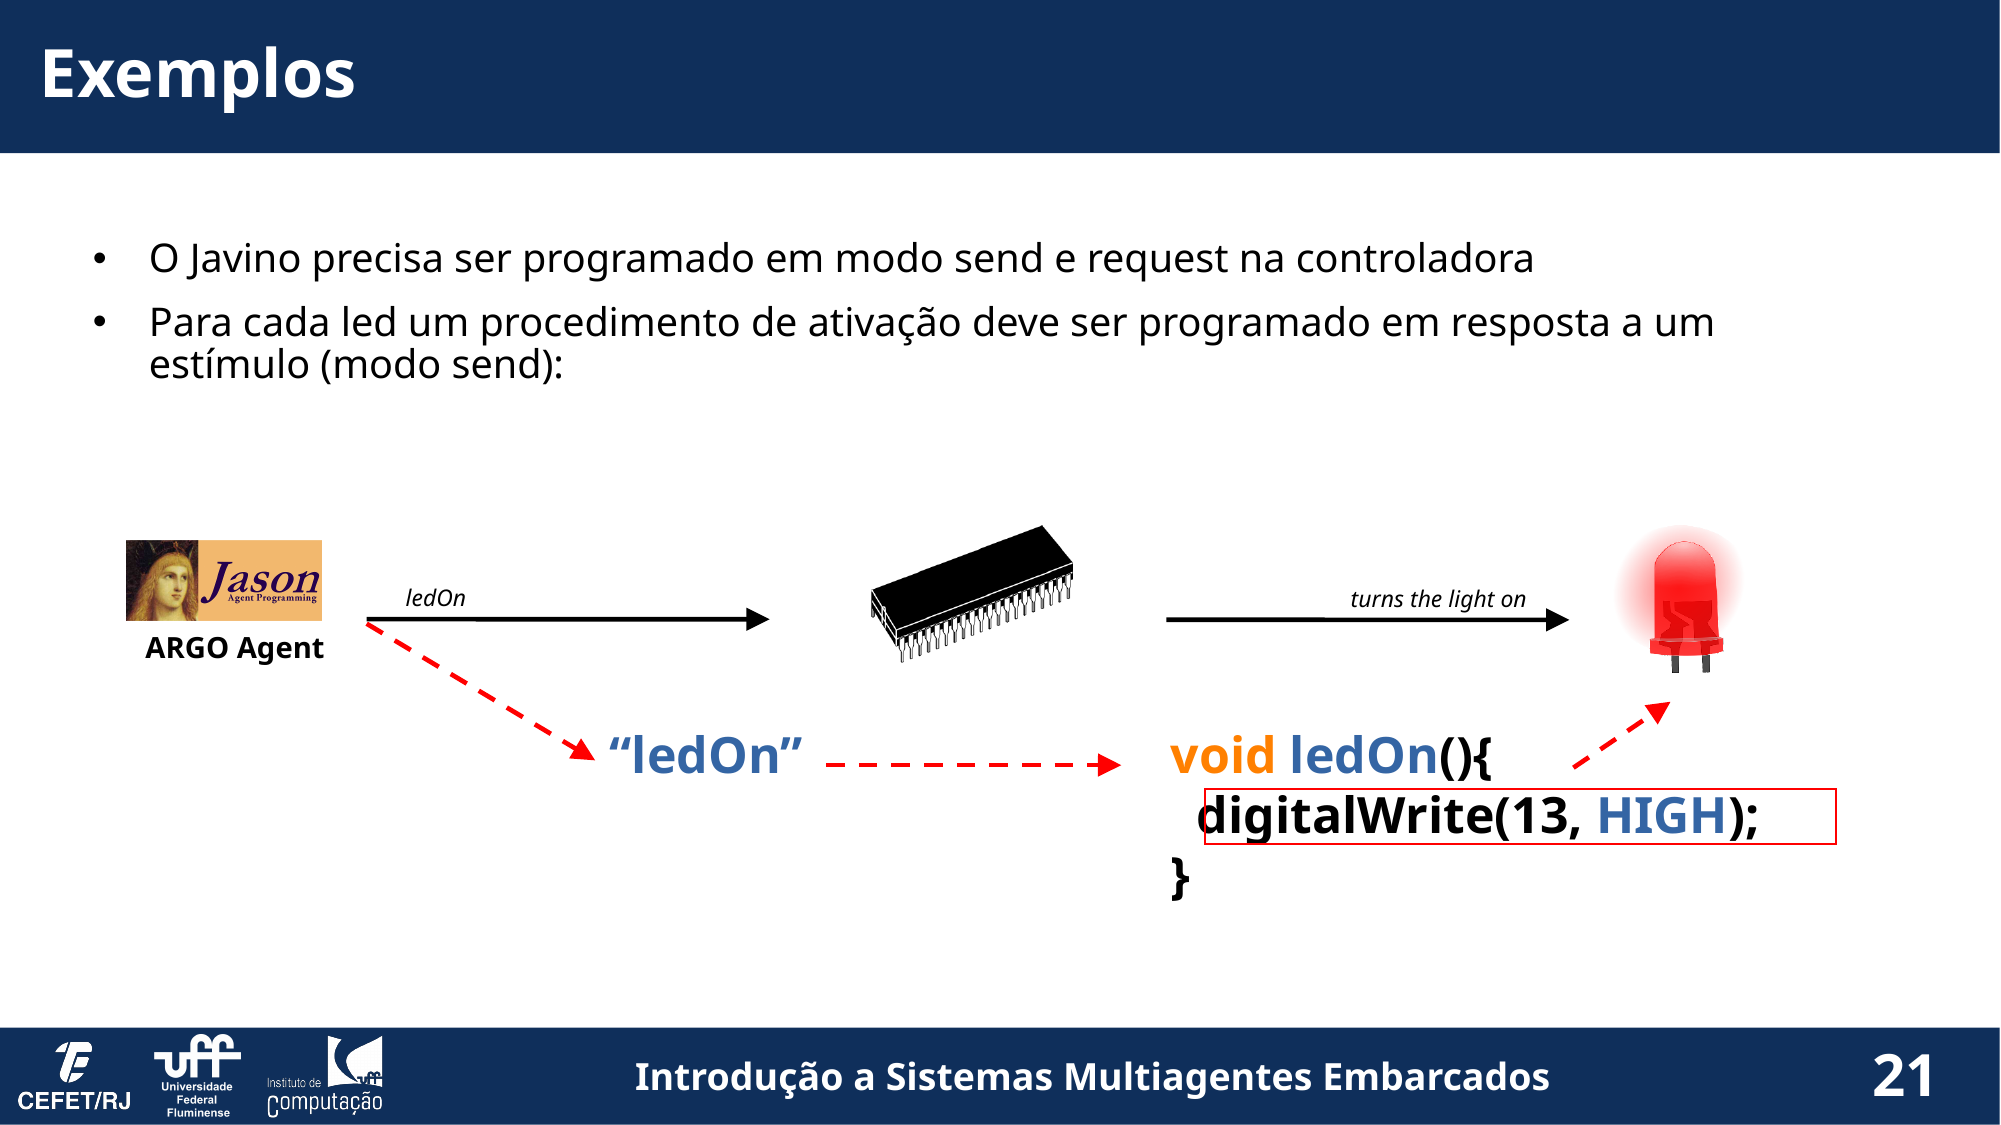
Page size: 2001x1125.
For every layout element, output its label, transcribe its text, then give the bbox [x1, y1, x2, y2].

text_box Exemplos [25, 23, 2000, 119]
text_box ARGO Agent [110, 622, 361, 672]
text_box ledOn [378, 576, 493, 619]
picture [153, 1033, 242, 1122]
text_box void ledOn(){ digitalWrite(13, HIGH); } [1155, 716, 1979, 1004]
text_box O Javino precisa ser programado em modo send e request na controladora Para cada led um procedimento de ativação deve ser programado em resposta a um estímulo (modo send): [77, 231, 1833, 1006]
picture [871, 525, 1073, 663]
picture [265, 1033, 384, 1118]
picture [1605, 525, 1754, 673]
text_box “ledOn” [594, 716, 862, 798]
picture [18, 1021, 130, 1125]
picture [126, 540, 322, 621]
text_box turns the light on [1316, 576, 1561, 620]
